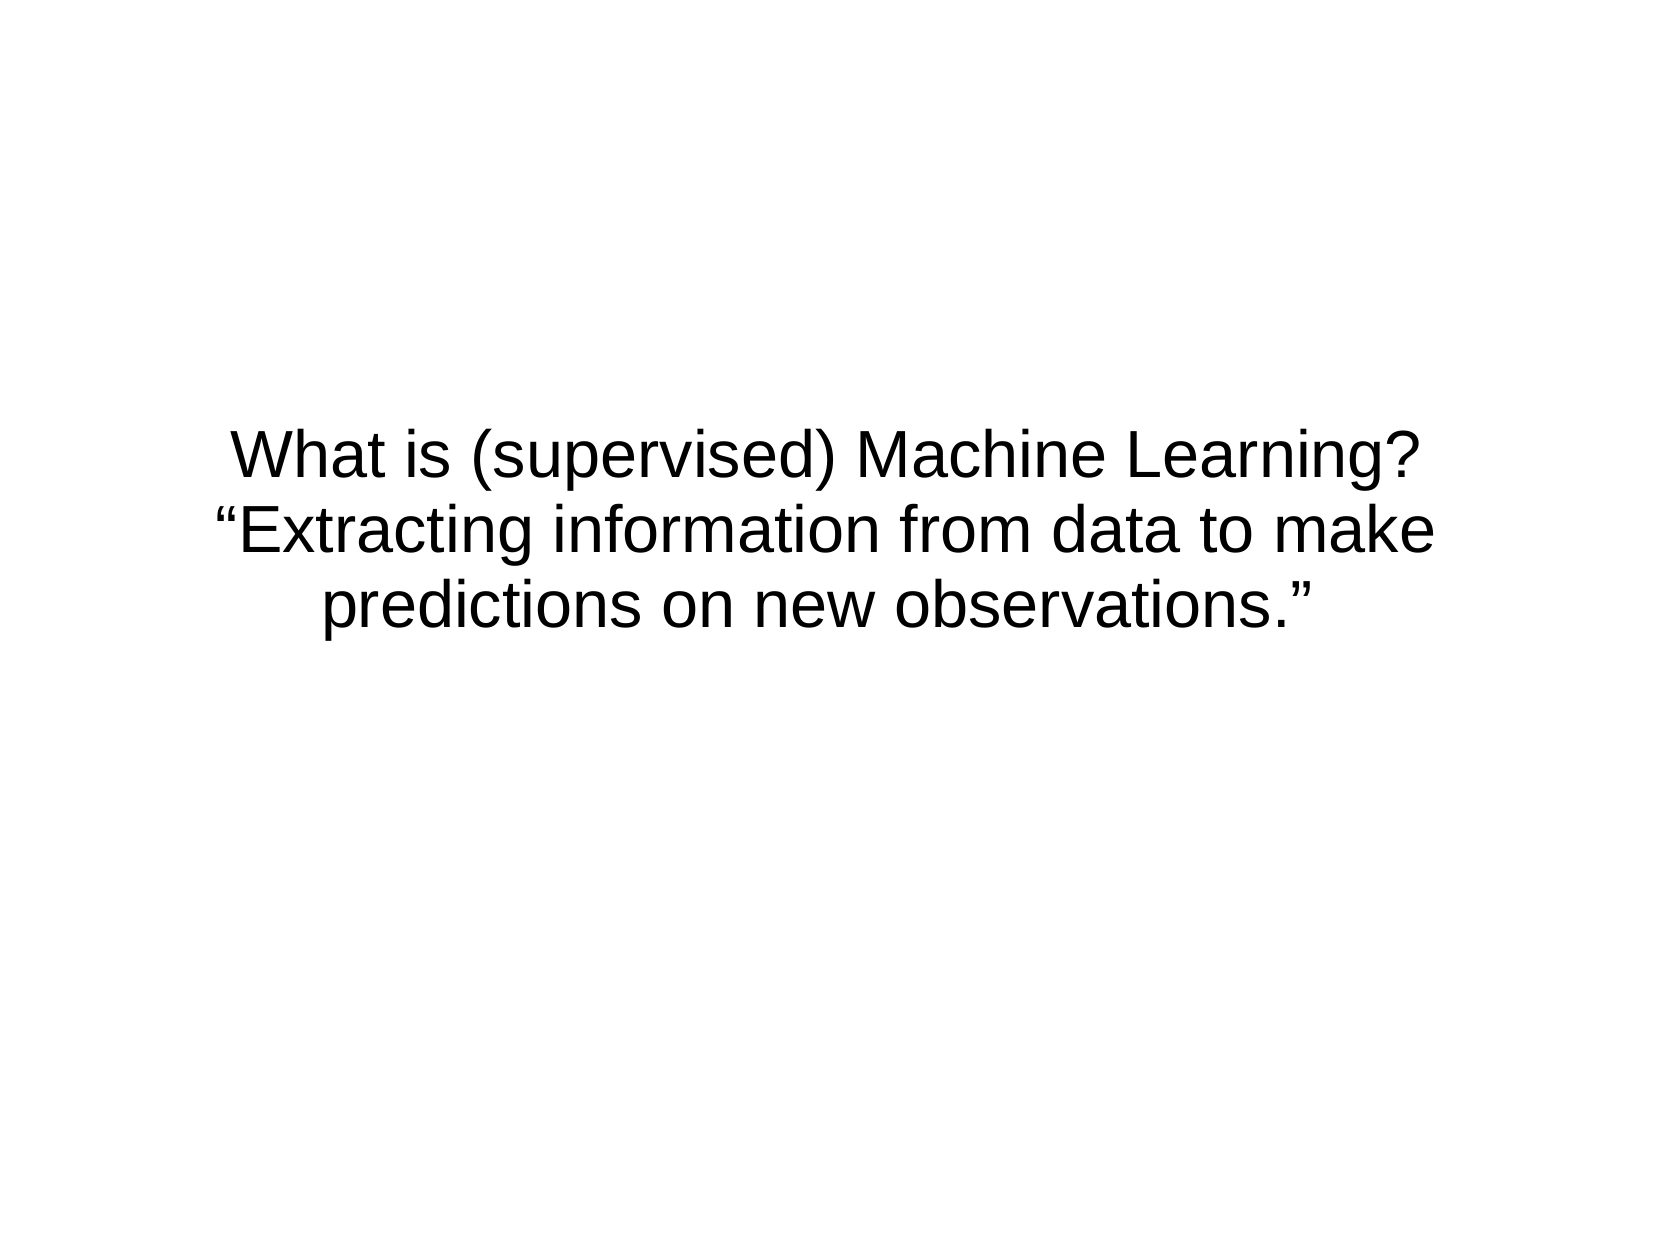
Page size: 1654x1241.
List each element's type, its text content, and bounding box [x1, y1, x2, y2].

subtitle What is (supervised) Machine Learning? “Extracting information from data to make predictions on new observations.” [82, 49, 1571, 1010]
